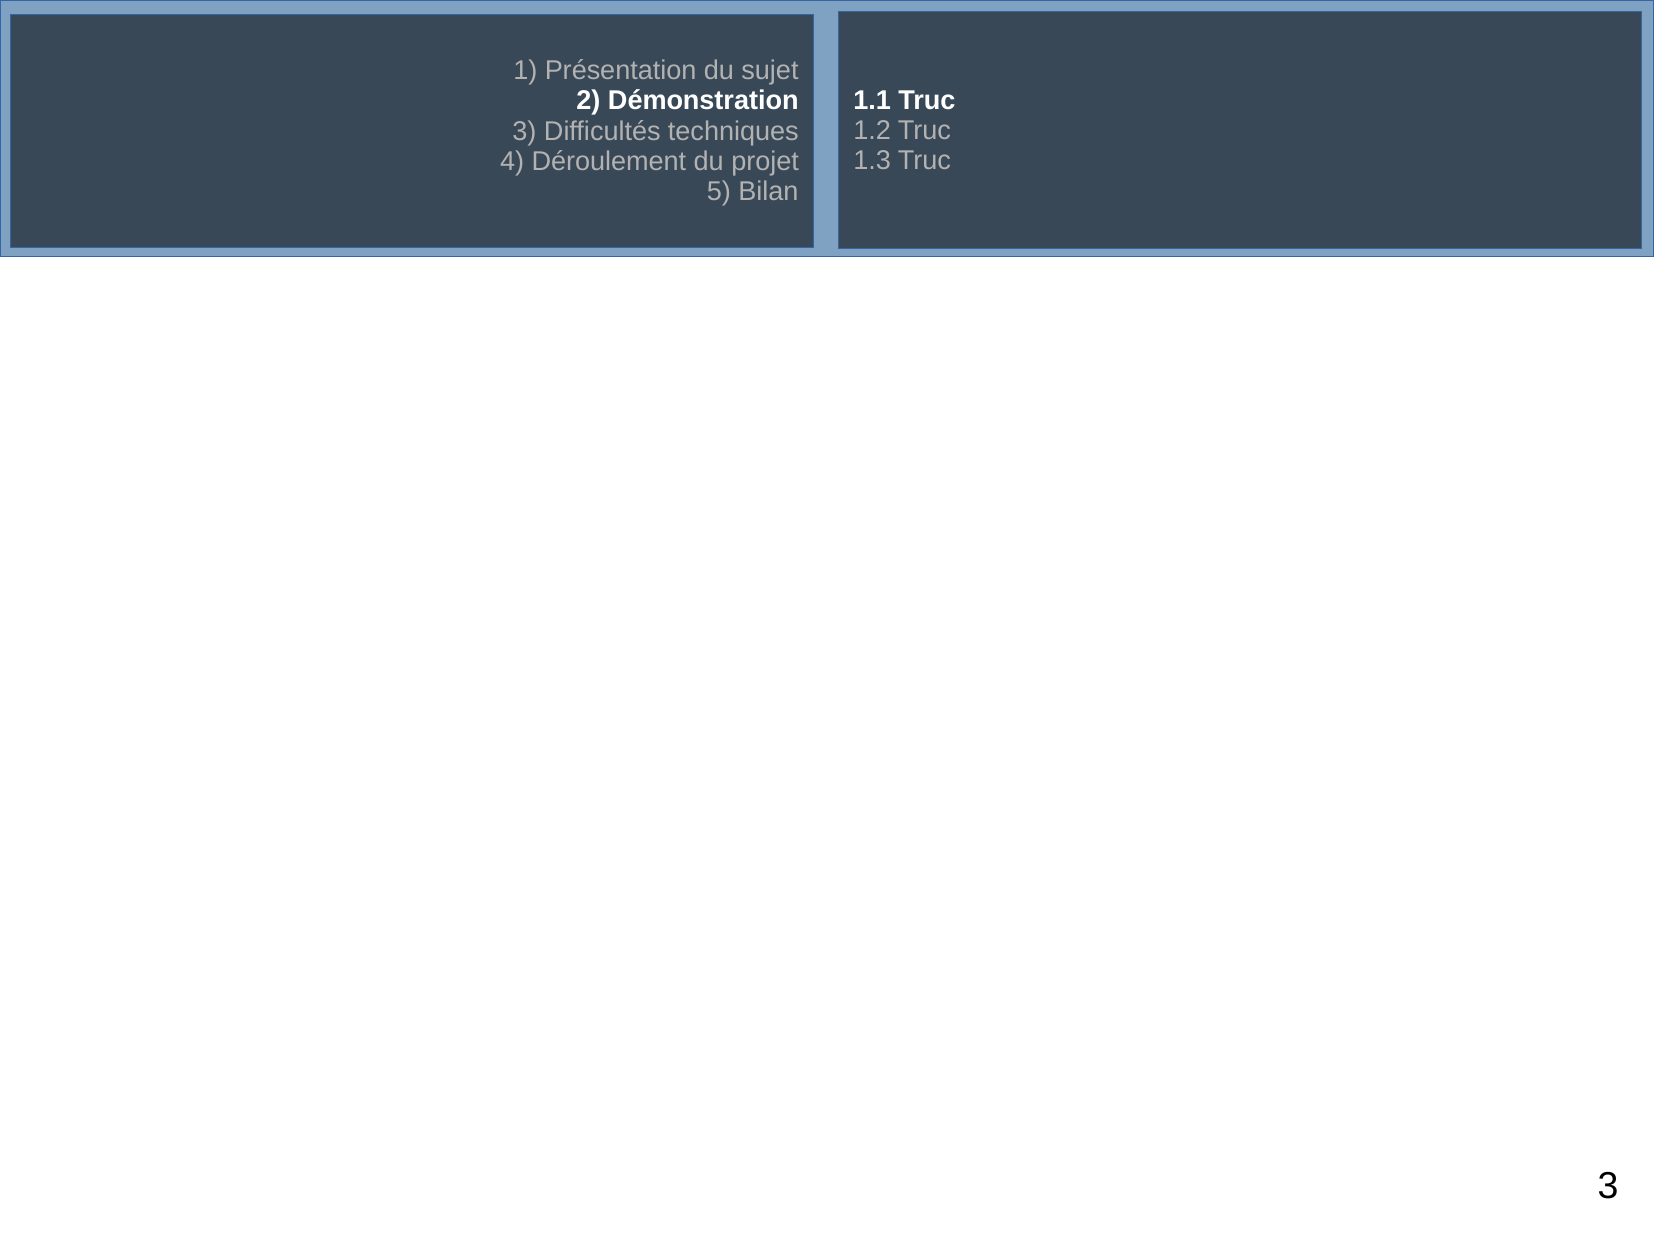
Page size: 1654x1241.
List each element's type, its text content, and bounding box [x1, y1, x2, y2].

text_box 1) Présentation du sujet 2) Démonstration 3) Difficultés techniques 4) Déroulement du projet 5) Bilan [10, 14, 814, 248]
text_box 3 [1582, 1157, 1642, 1215]
text_box [0, 0, 1654, 257]
text_box 1.1 Truc 1.2 Truc 1.3 Truc [838, 11, 1642, 249]
